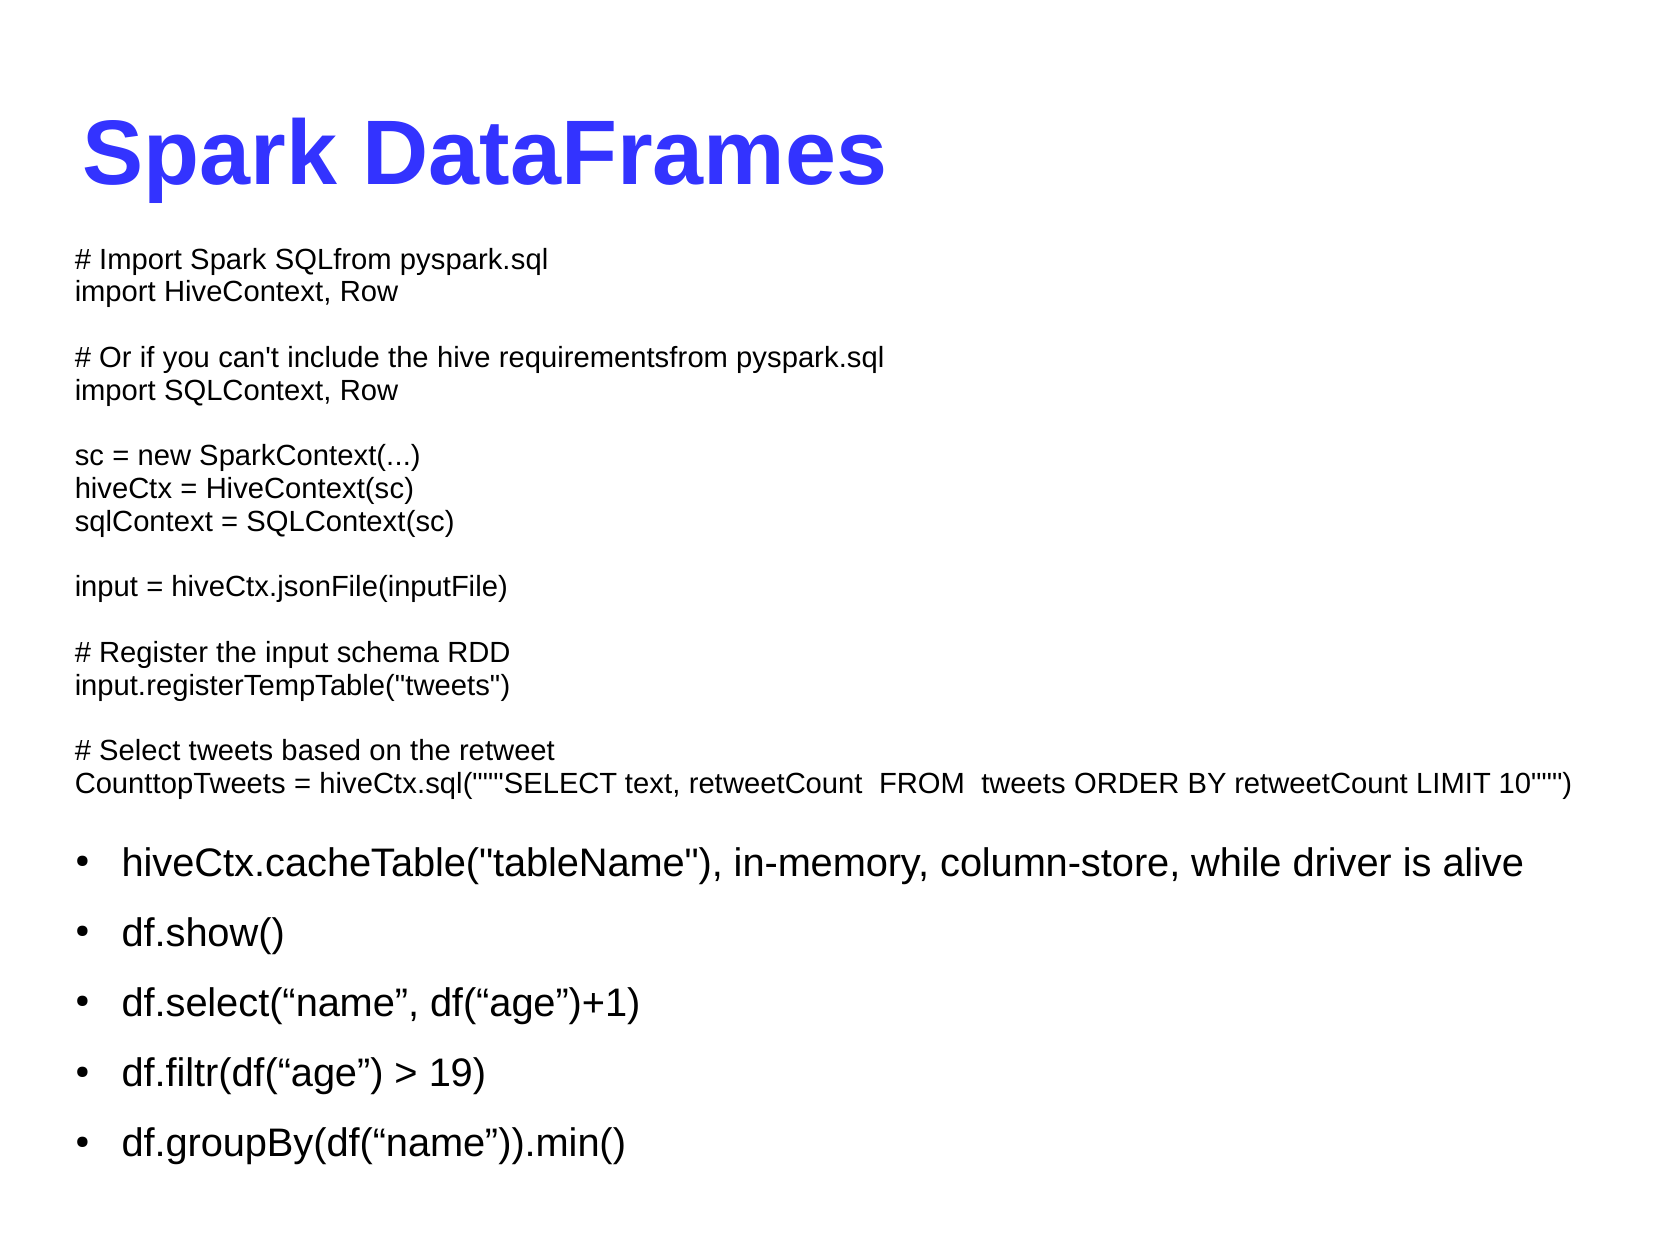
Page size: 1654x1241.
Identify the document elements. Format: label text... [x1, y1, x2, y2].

text_box # Import Spark SQLfrom pyspark.sql import HiveContext, Row # Or if you can't include the hive requirementsfrom pyspark.sql import SQLContext, Row sc = new SparkContext(...) hiveCtx = HiveContext(sc) sqlContext = SQLContext(sc) input = hiveCtx.jsonFile(inputFile) # Register the input schema RDD input.registerTempTable("tweets") # Select tweets based on the retweet CounttopTweets = hiveCtx.sql("""SELECT text, retweetCount FROM tweets ORDER BY retweetCount LIMIT 10""") [60, 235, 1621, 841]
title Spark DataFrames [82, 49, 1571, 235]
list hiveCtx.cacheTable("tableName"), in-memory, column-store, while driver is alive df.show() df.select(“name”, df(“age”)+1) df.filtr(df(“age”) > 19) df.groupBy(df(“name”)).min() [60, 841, 1538, 1169]
